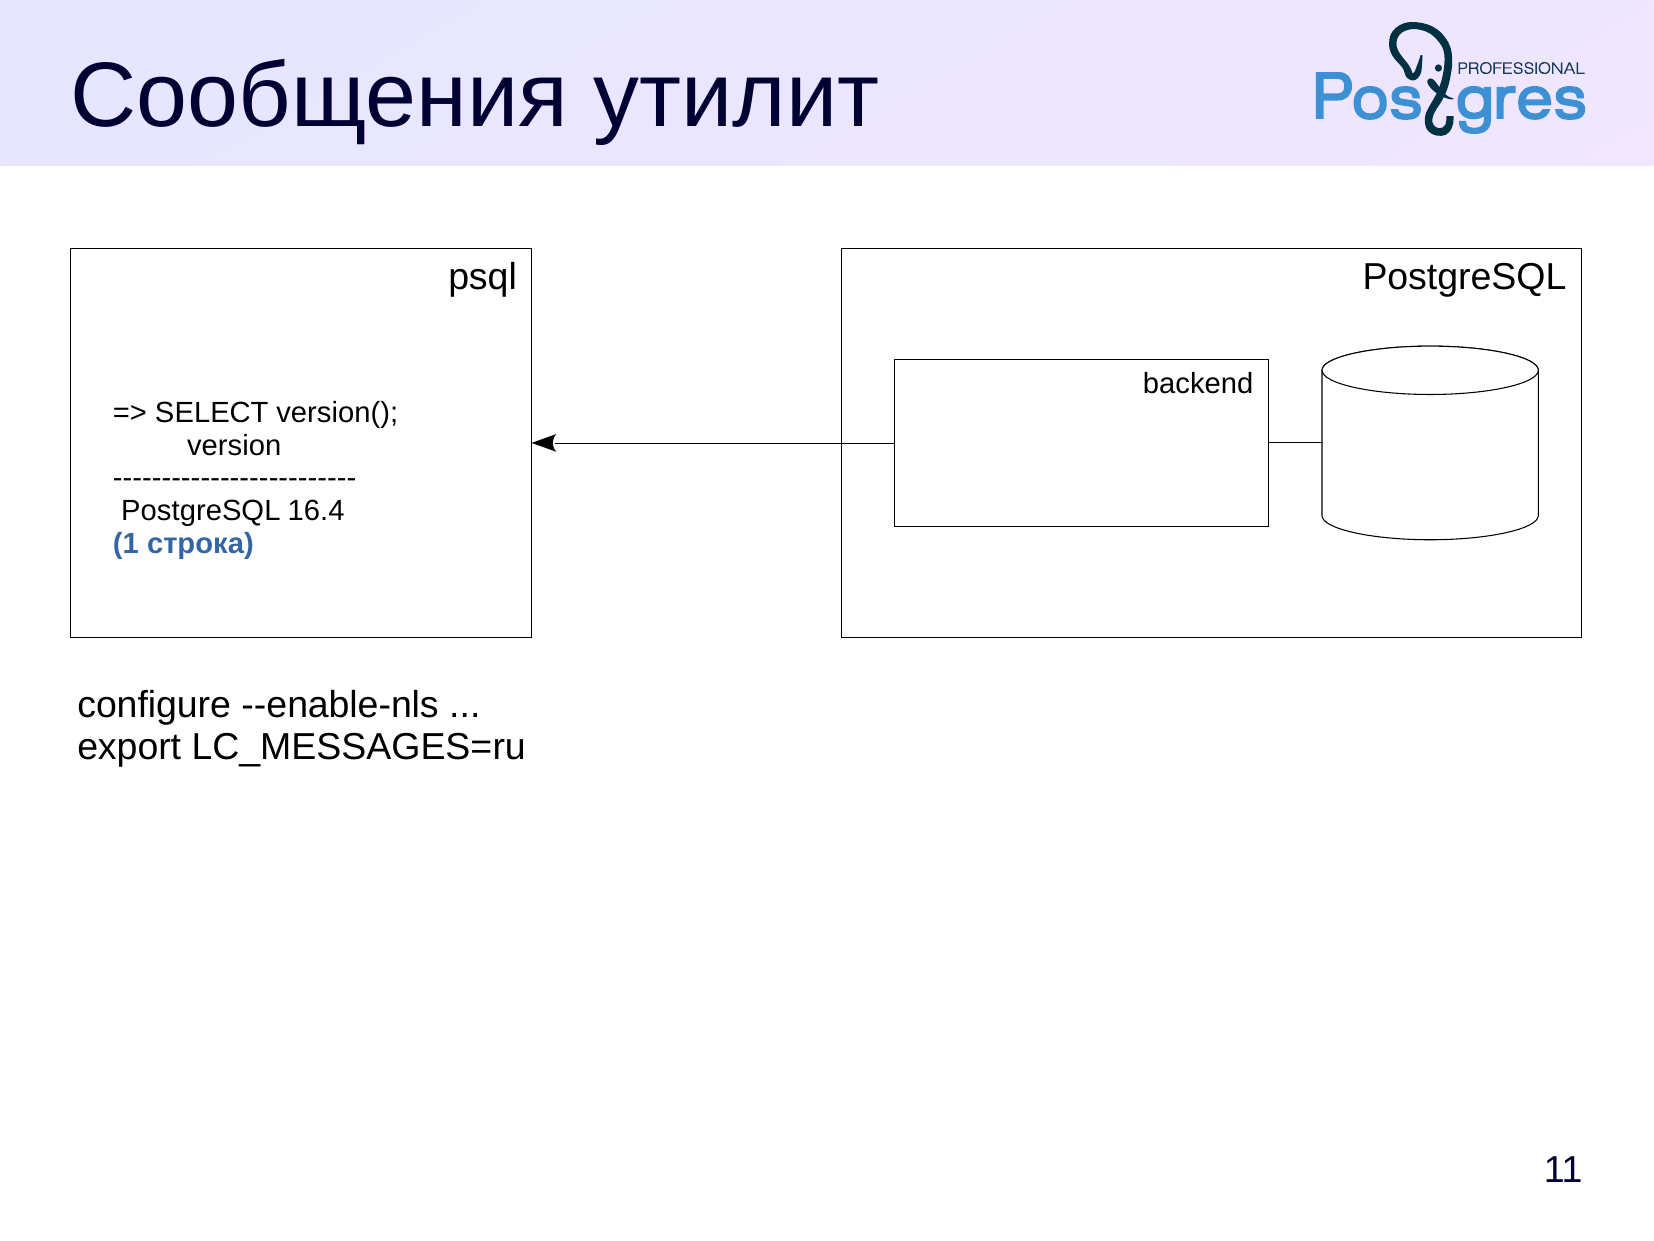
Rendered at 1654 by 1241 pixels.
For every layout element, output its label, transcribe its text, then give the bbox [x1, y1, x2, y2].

text_box psql [70, 248, 532, 638]
title Сообщения утилит [70, 43, 1241, 147]
text_box backend [894, 359, 1269, 527]
text_box PostgreSQL [841, 248, 1582, 638]
text_box [1322, 372, 1539, 540]
text_box configure --enable-nls ... export LC_MESSAGES=ru [62, 676, 542, 776]
text_box => SELECT version(); version ------------------------- PostgreSQL 16.4 (1 строка) [98, 388, 511, 567]
